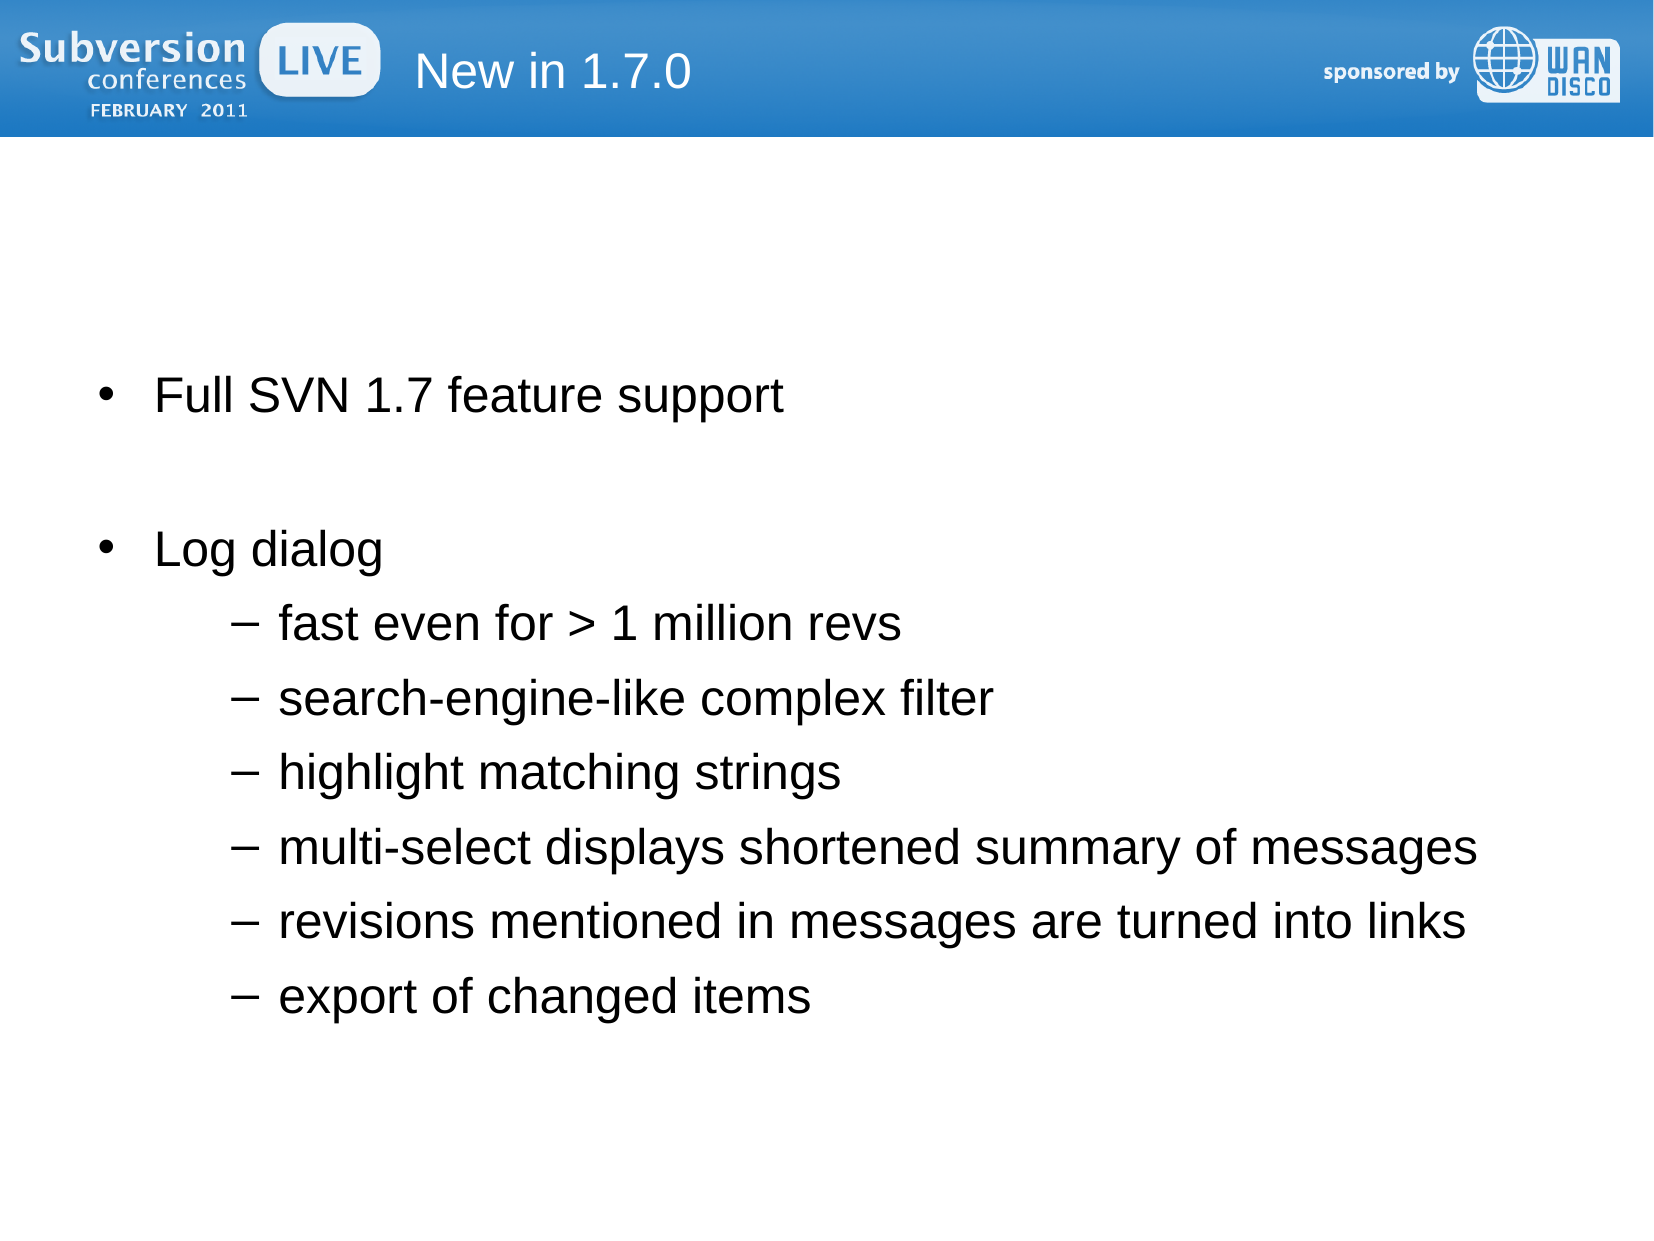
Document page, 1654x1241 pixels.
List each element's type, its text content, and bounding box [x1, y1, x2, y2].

list Full SVN 1.7 feature support Log dialog fast even for > 1 million revs search-engine-like complex filter highlight matching strings multi-select displays shortened summary of messages revisions mentioned in messages are turned into links export of changed items [82, 355, 1571, 1123]
picture [0, 0, 399, 137]
title New in 1.7.0 [399, 0, 1296, 146]
picture [1296, 0, 1654, 137]
